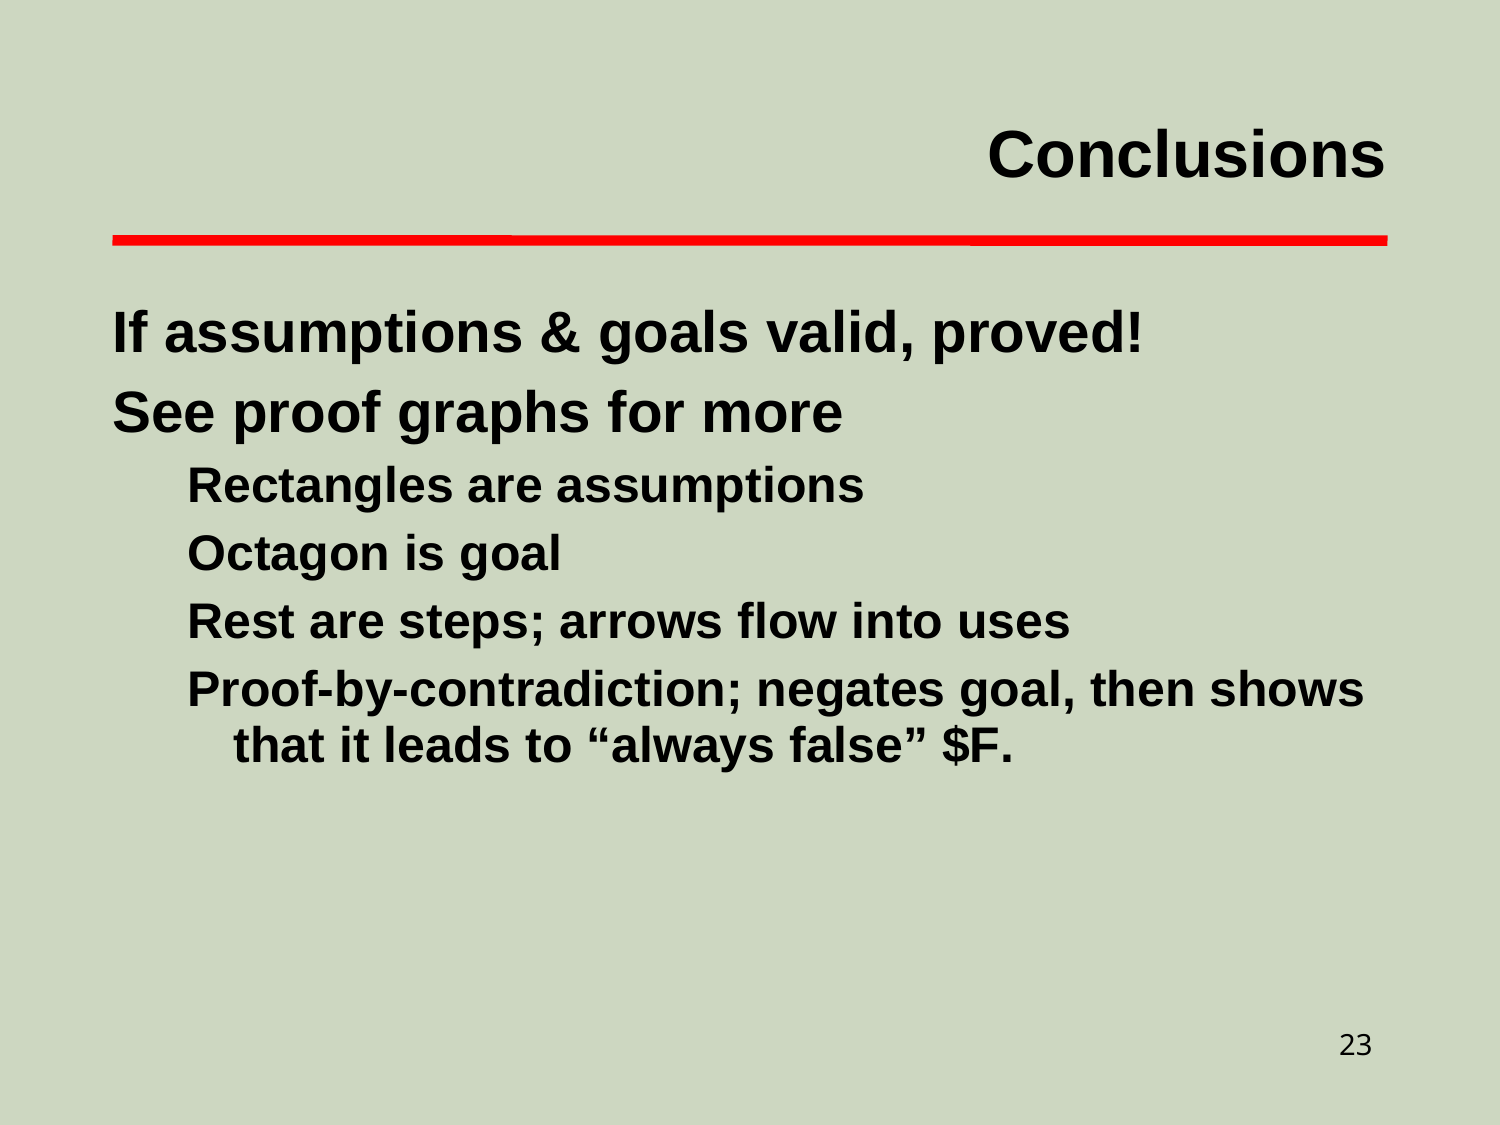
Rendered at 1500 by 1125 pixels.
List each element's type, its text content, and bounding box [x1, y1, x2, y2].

list If assumptions & goals valid, proved! See proof graphs for more Rectangles are assumptions Octagon is goal Rest are steps; arrows flow into uses Proof-by-contradiction; negates goal, then shows that it leads to “always false” $F. [112, 299, 1387, 1099]
title Conclusions [124, 93, 1387, 216]
